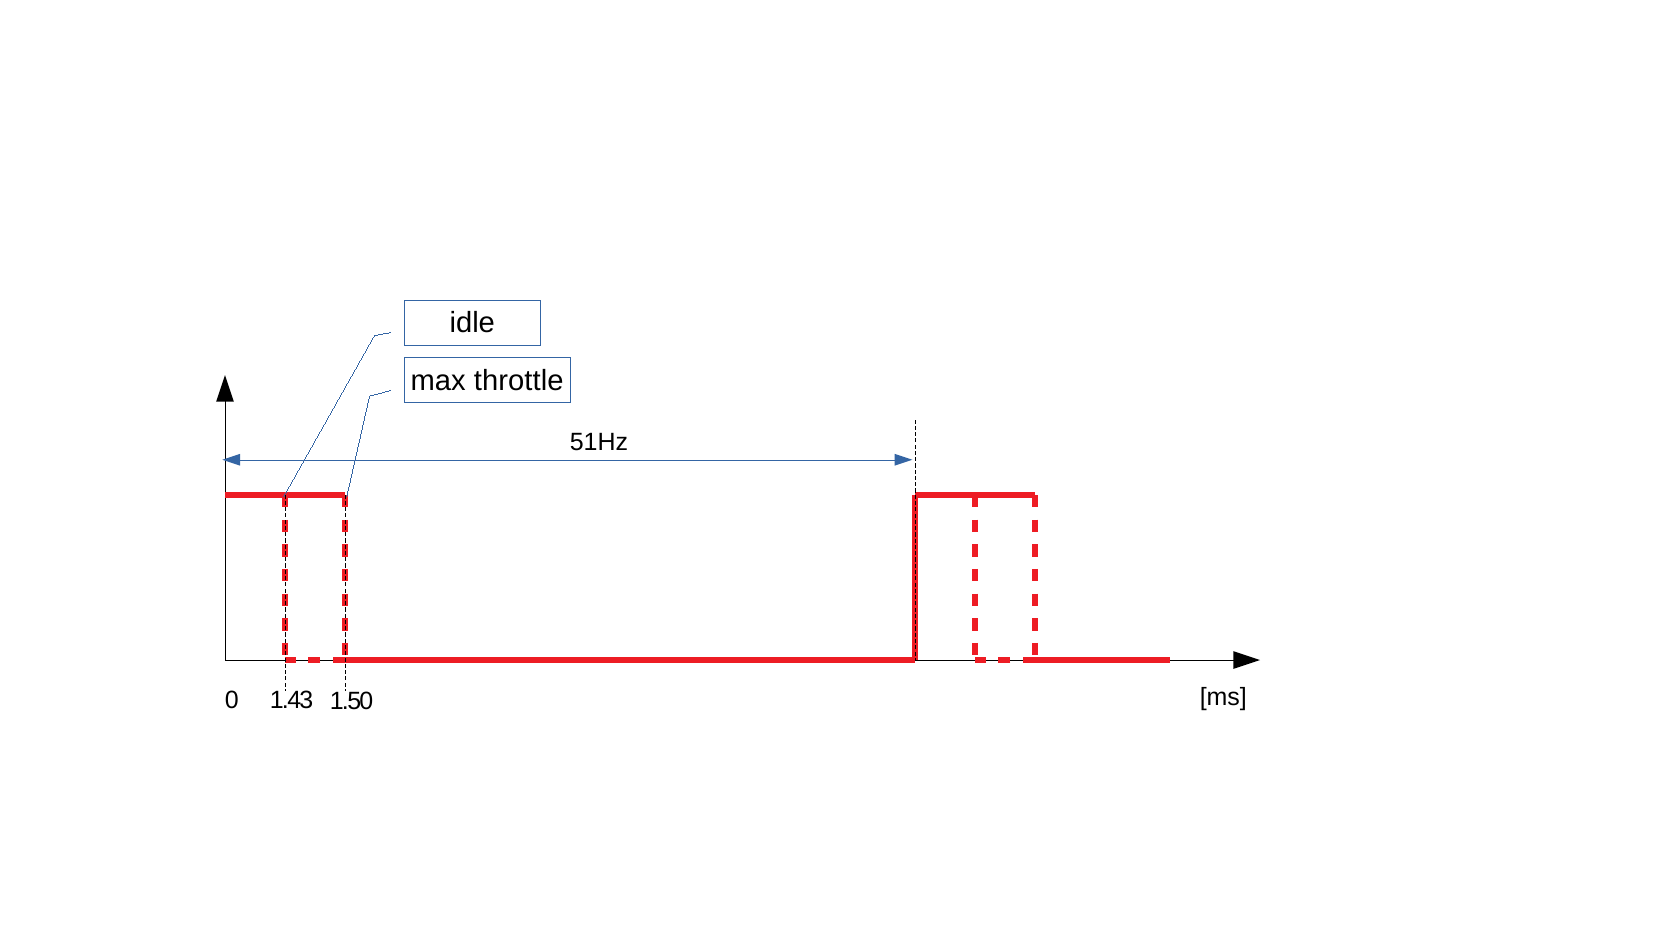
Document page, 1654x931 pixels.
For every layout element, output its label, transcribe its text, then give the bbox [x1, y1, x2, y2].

text_box max throttle [405, 358, 570, 403]
text_box 51Hz [555, 420, 676, 477]
text_box [ms] [1185, 675, 1291, 736]
text_box 0 [210, 678, 256, 736]
text_box 1.43 [255, 678, 346, 722]
text_box idle [405, 300, 540, 345]
text_box 1.50 [315, 679, 406, 751]
